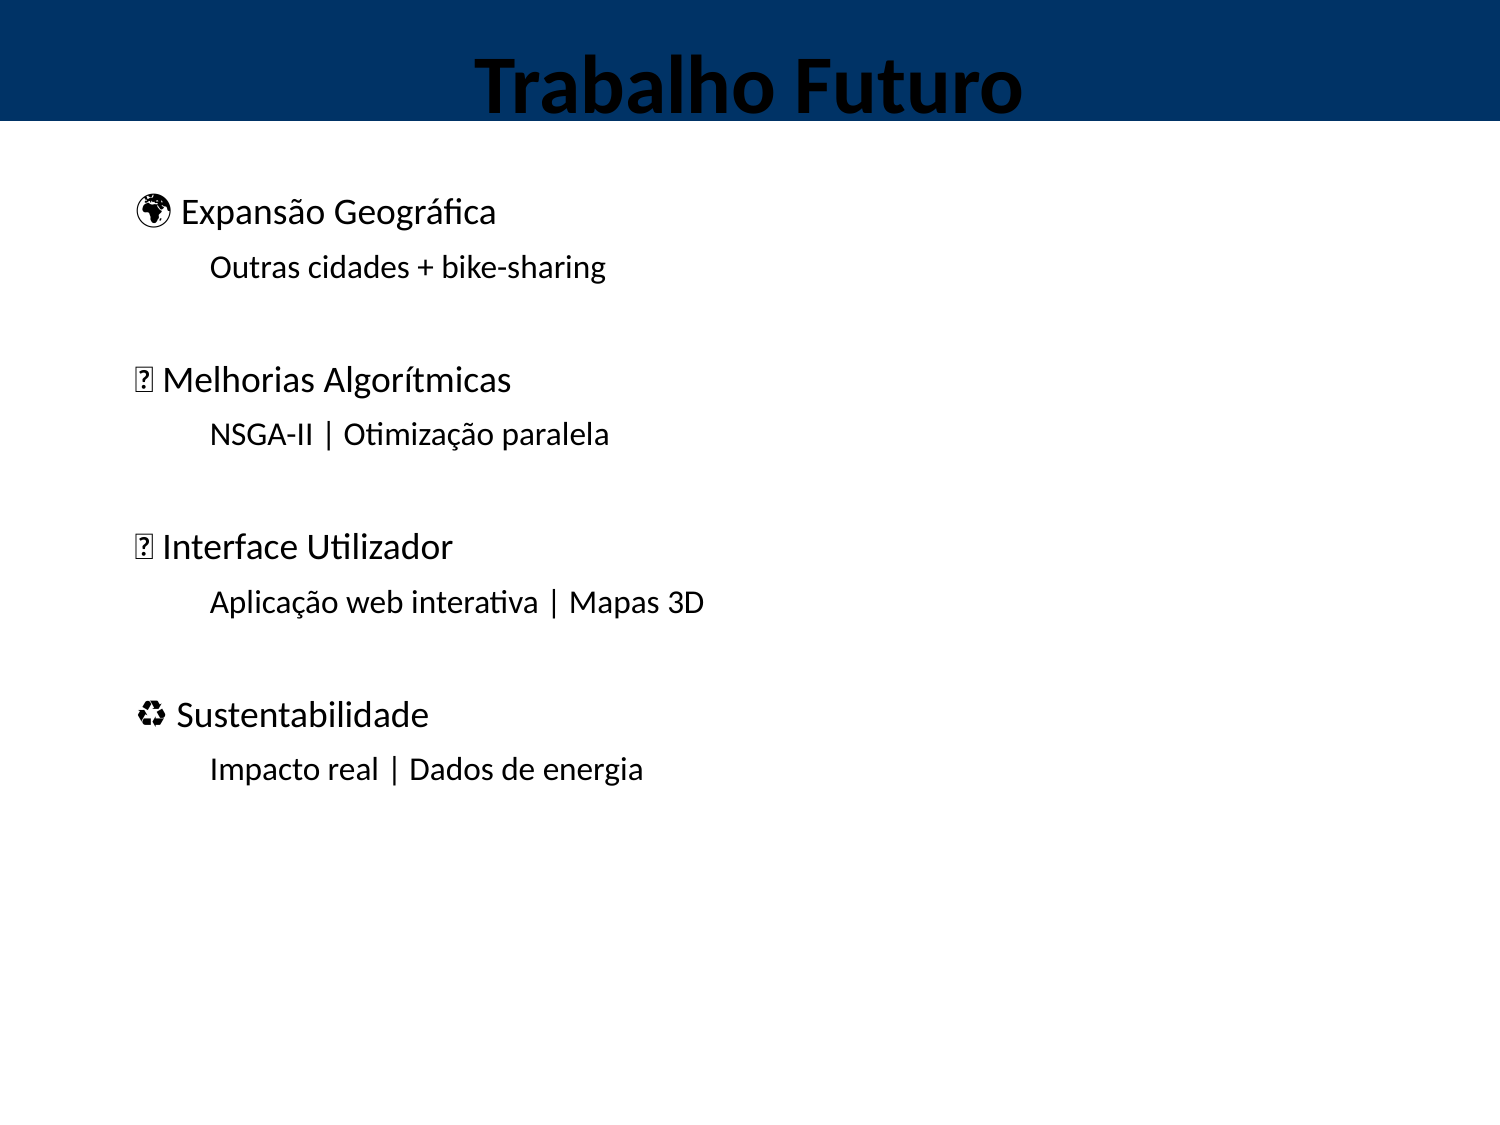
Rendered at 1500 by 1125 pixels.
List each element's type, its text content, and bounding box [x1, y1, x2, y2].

text_box 🌍 Expansão Geográfica Outras cidades + bike-sharing 🔬 Melhorias Algorítmicas NSGA-II | Otimização paralela 🎨 Interface Utilizador Aplicação web interativa | Mapas 3D ♻ Sustentabilidade Impacto real | Dados de energia [119, 179, 1380, 795]
text_box Trabalho Futuro [460, 22, 1040, 138]
text_box [0, 0, 1500, 120]
